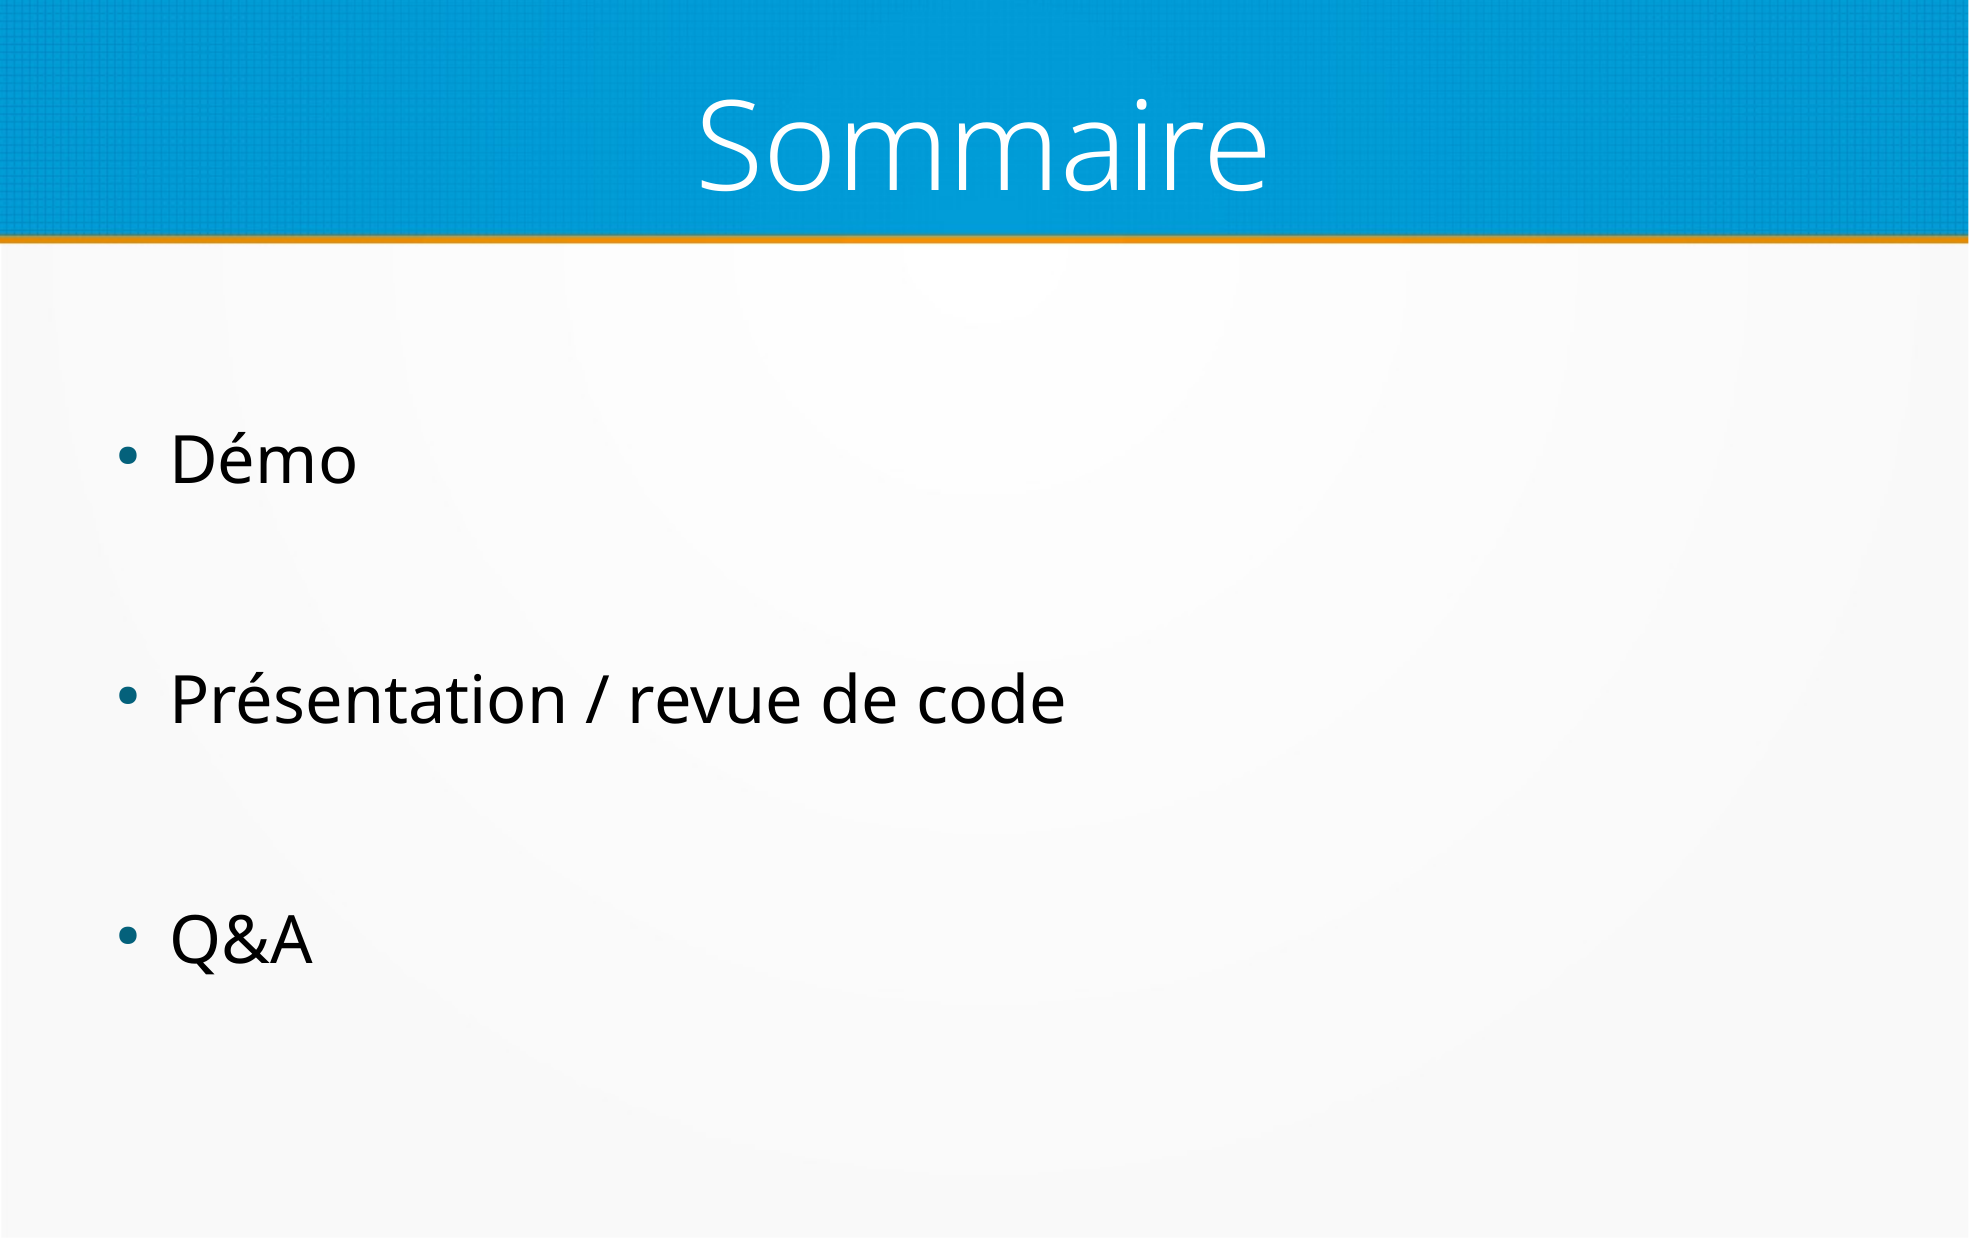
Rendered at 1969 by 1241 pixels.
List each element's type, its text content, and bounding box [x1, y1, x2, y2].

list Démo Présentation / revue de code Q&A [98, 315, 1861, 1081]
title Sommaire [98, 19, 1870, 227]
picture [0, 233, 1969, 1241]
